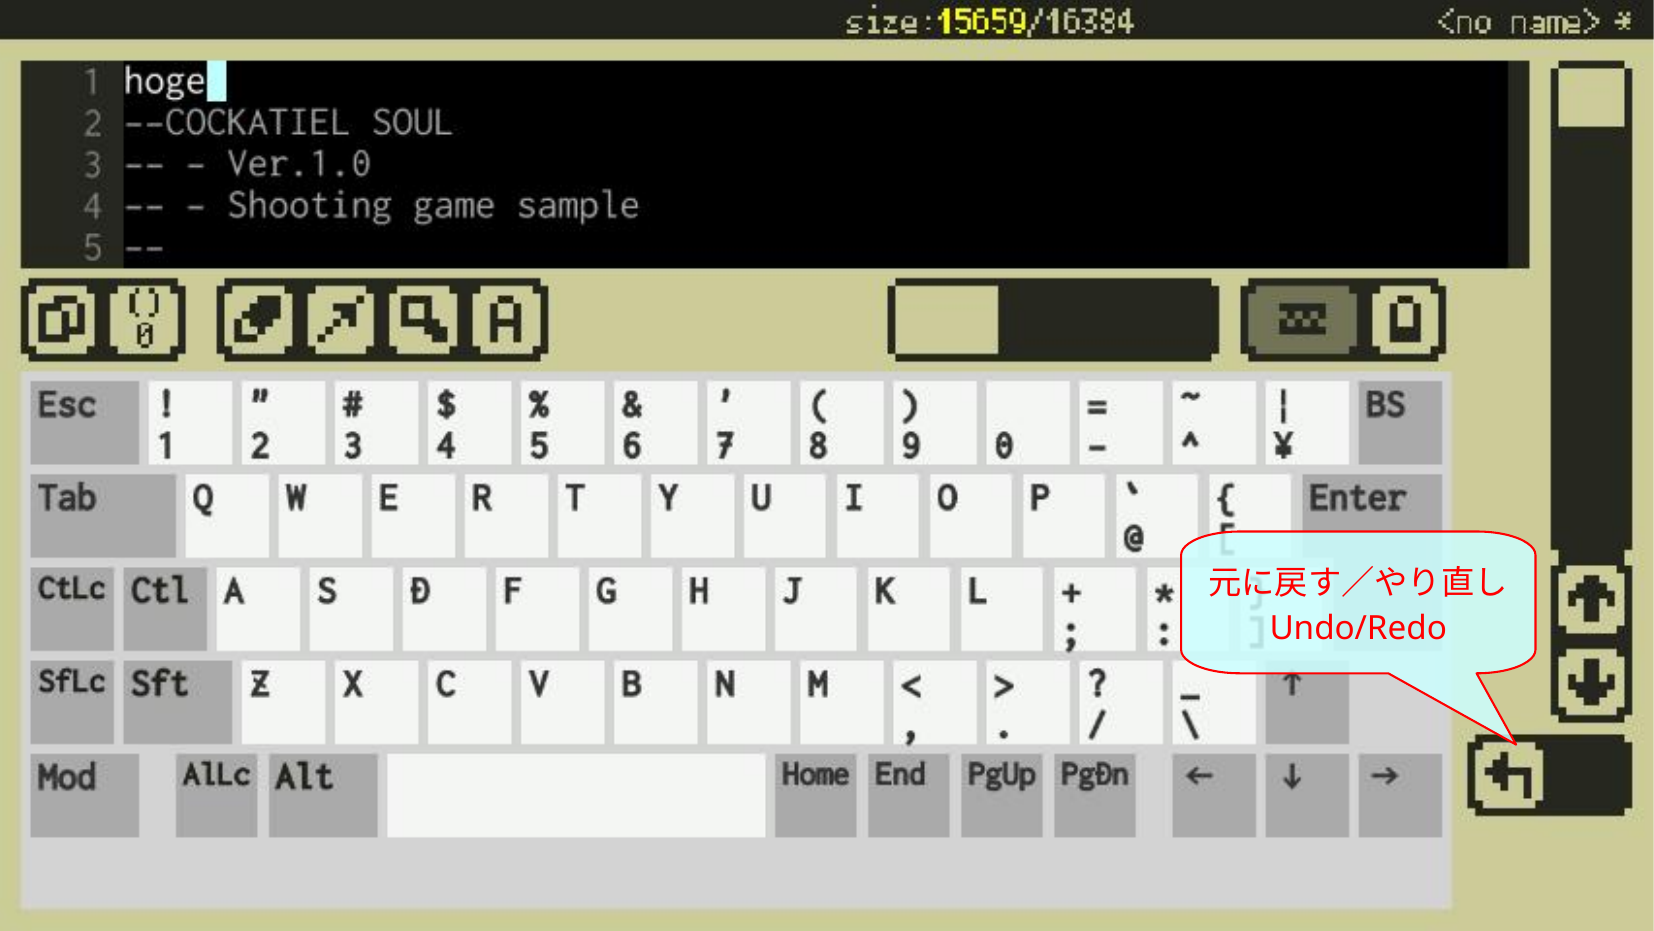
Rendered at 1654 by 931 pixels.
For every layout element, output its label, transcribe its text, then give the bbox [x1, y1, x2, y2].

text_box 元に戻す／やり直し Undo/Redo [1181, 531, 1536, 745]
picture [0, 0, 1654, 931]
